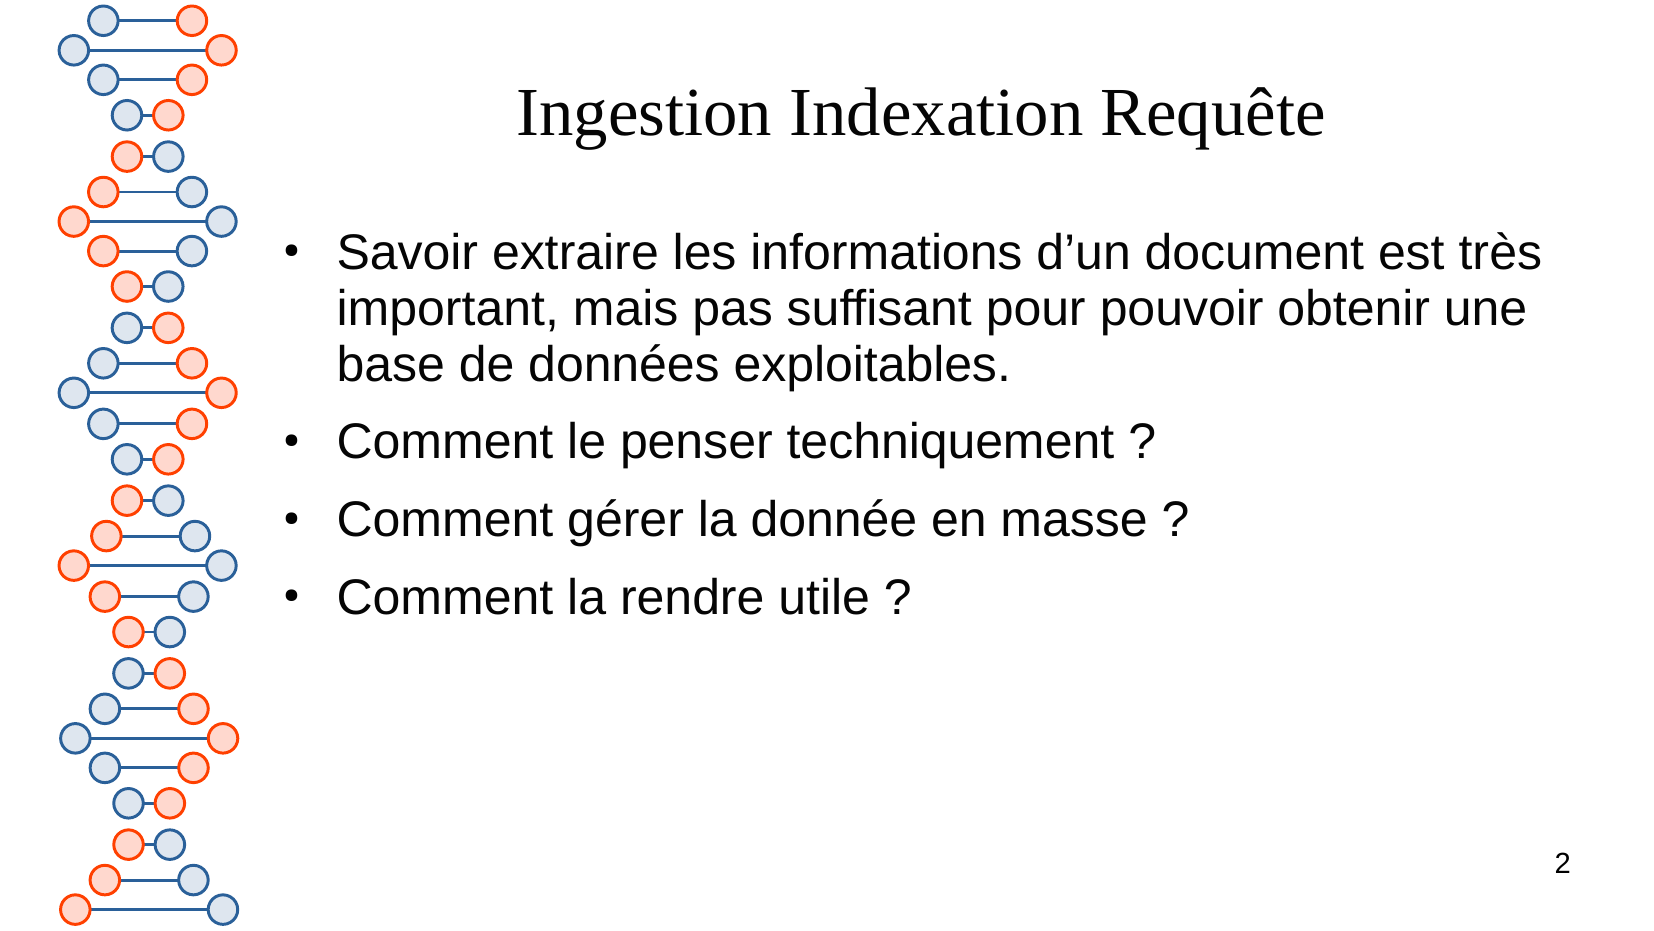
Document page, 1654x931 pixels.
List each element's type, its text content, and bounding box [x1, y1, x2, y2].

title Ingestion Indexation Requête [265, 35, 1595, 189]
list Savoir extraire les informations d’un document est très important, mais pas suffisant pour pouvoir obtenir une base de données exploitables. Comment le penser techniquement ? Comment gérer la donnée en masse ? Comment la rendre utile ? [265, 224, 1595, 764]
